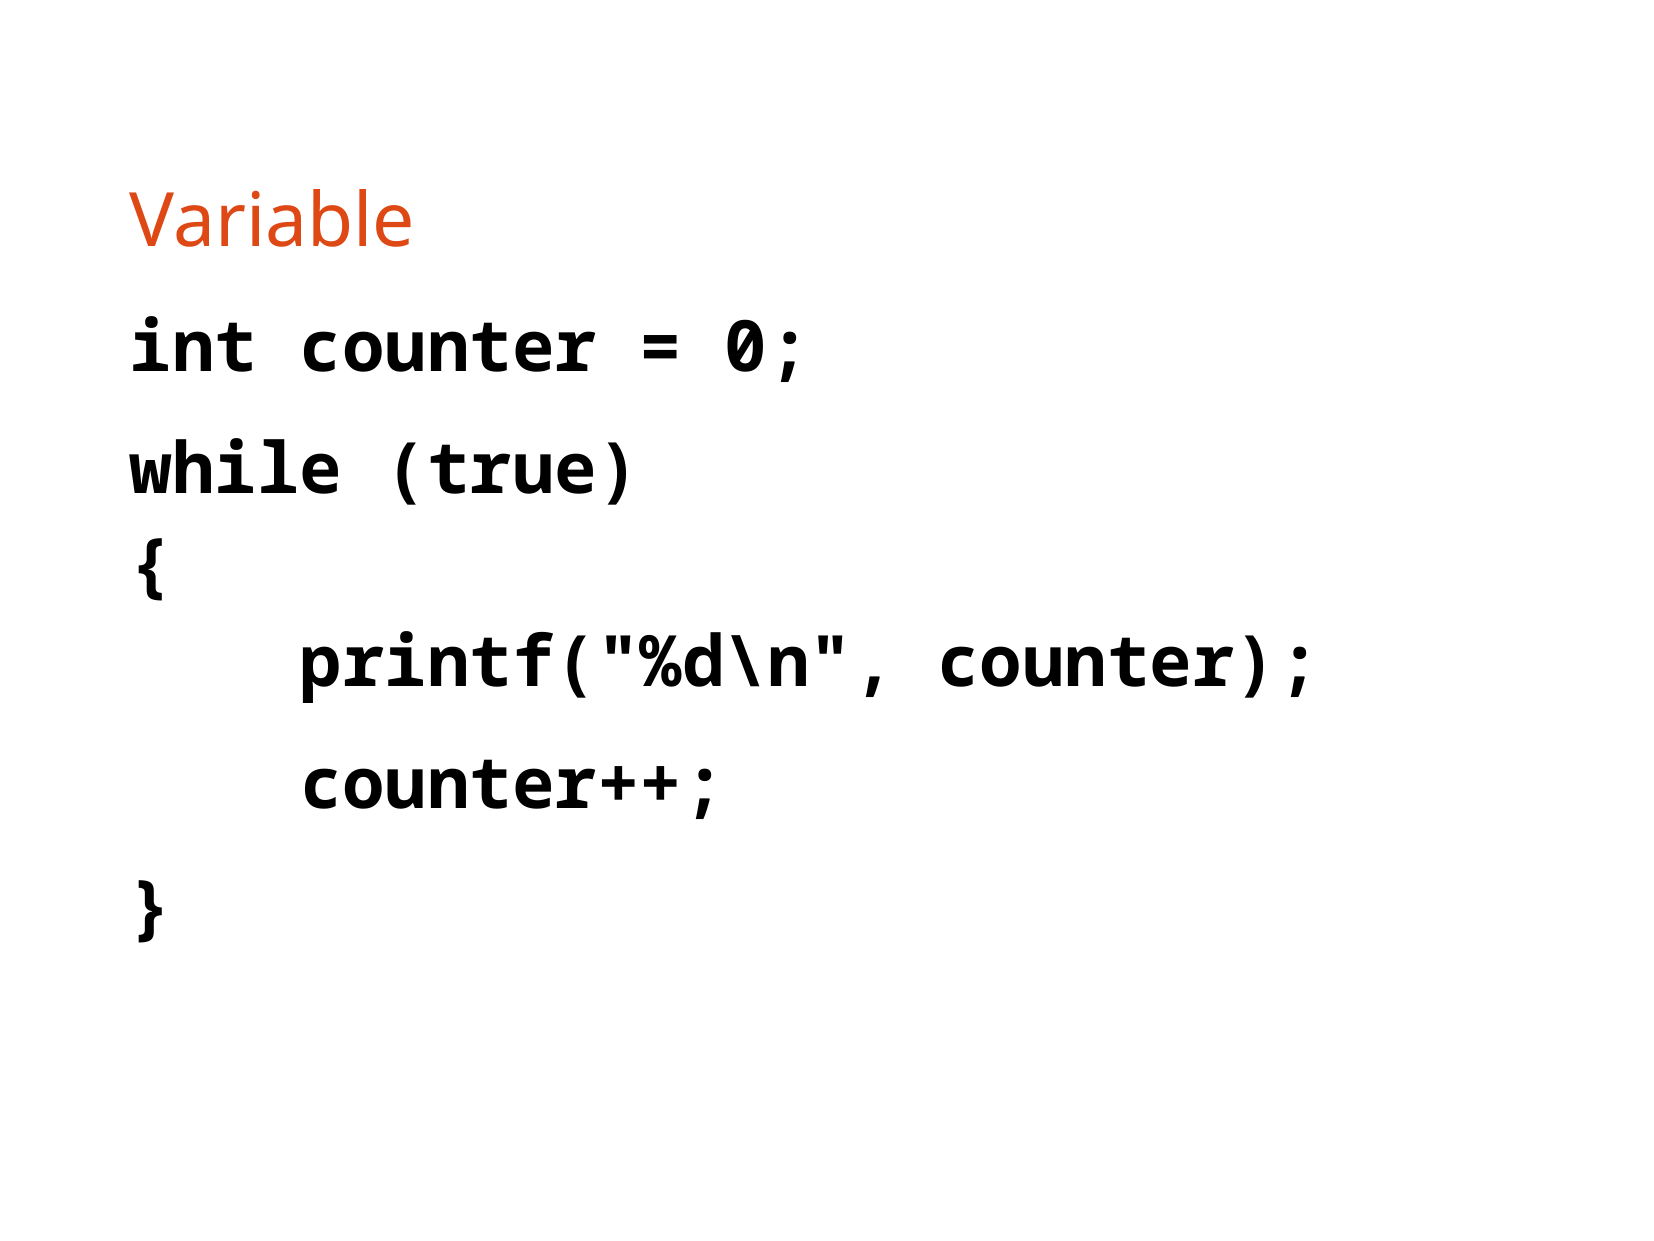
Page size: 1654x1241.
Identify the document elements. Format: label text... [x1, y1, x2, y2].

title Variable [129, 153, 1518, 281]
list int counter = 0; while (true) { printf("%d\n", counter); counter++; } [129, 295, 1518, 1010]
